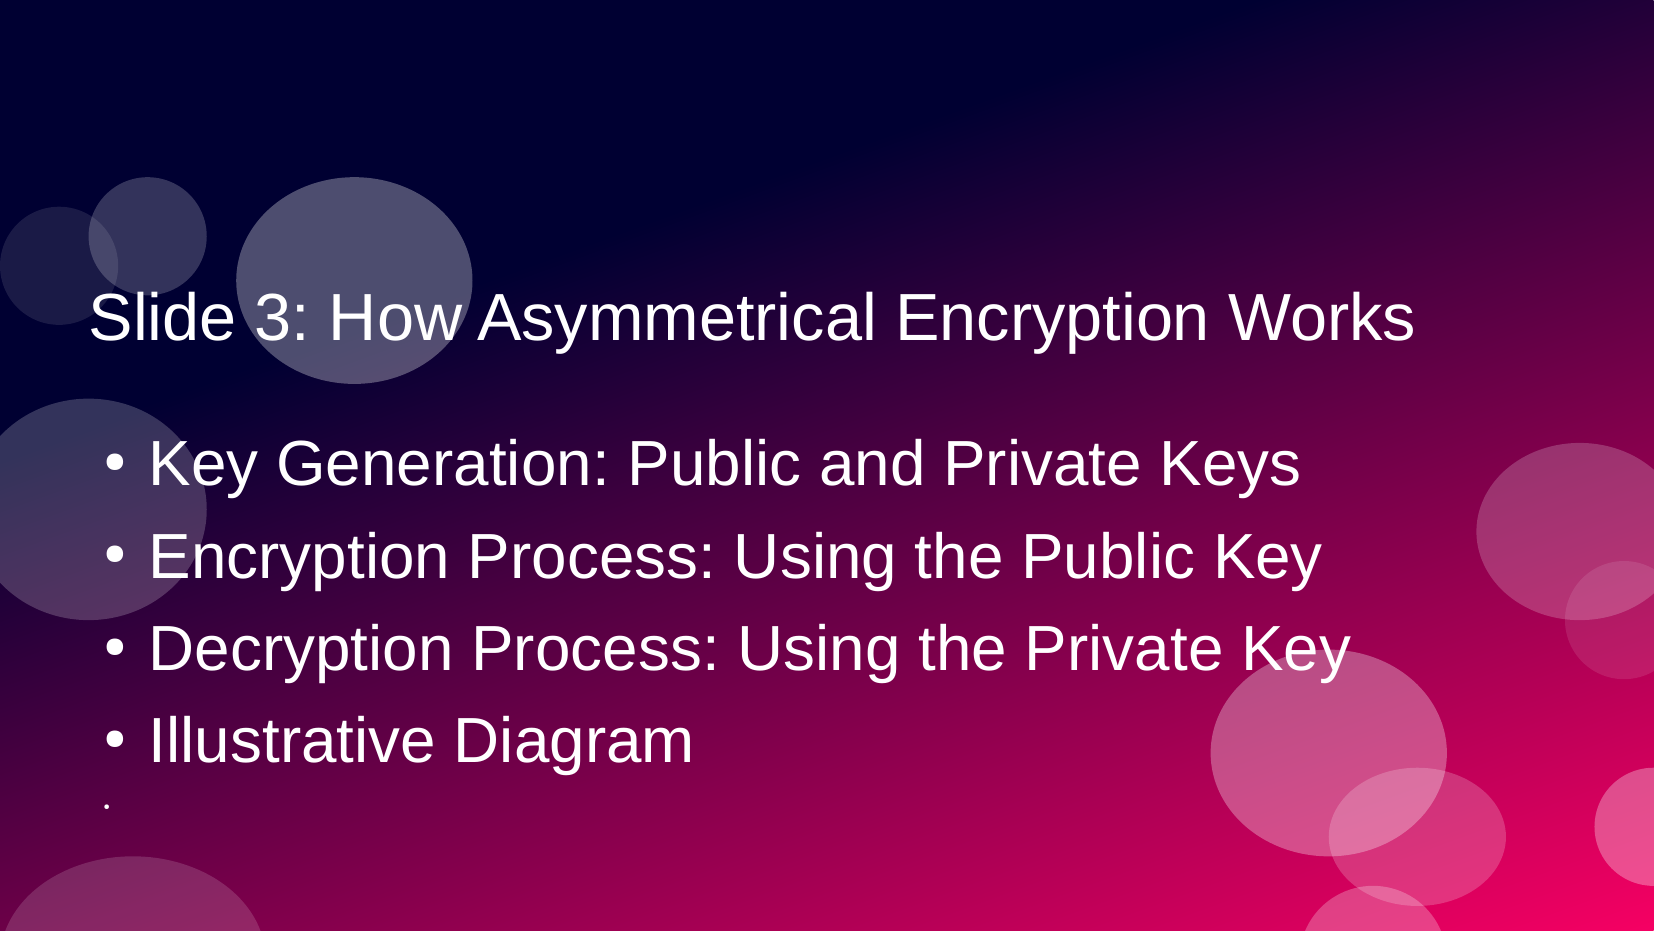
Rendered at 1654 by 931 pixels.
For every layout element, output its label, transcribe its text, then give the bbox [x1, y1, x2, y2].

list Key Generation: Public and Private Keys Encryption Process: Using the Public Key Decryption Process: Using the Private Key Illustrative Diagram [88, 428, 1565, 783]
title Slide 3: How Asymmetrical Encryption Works [88, 236, 1565, 399]
